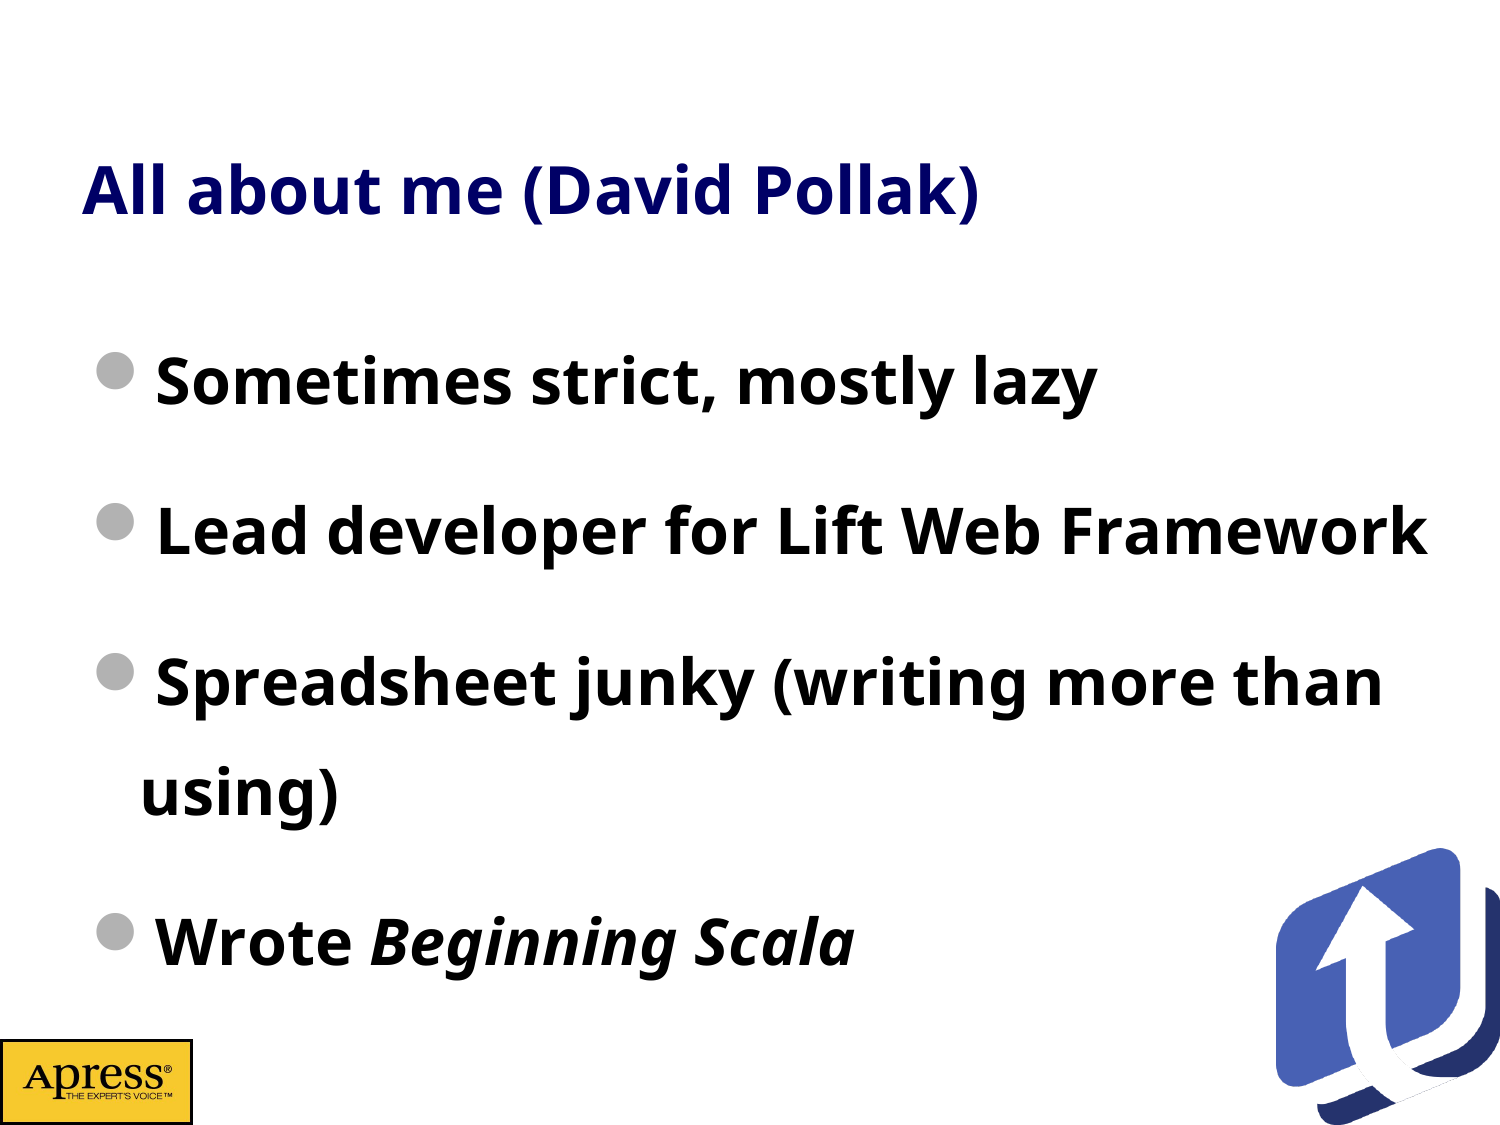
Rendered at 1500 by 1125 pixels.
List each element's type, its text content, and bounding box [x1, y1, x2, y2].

picture [1276, 848, 1500, 1125]
picture [0, 1039, 193, 1125]
list Sometimes strict, mostly lazy Lead developer for Lift Web Framework Spreadsheet junky (writing more than using)‏ Wrote Beginning Scala [75, 305, 1471, 1083]
title All about me (David Pollak) [74, 98, 1423, 242]
